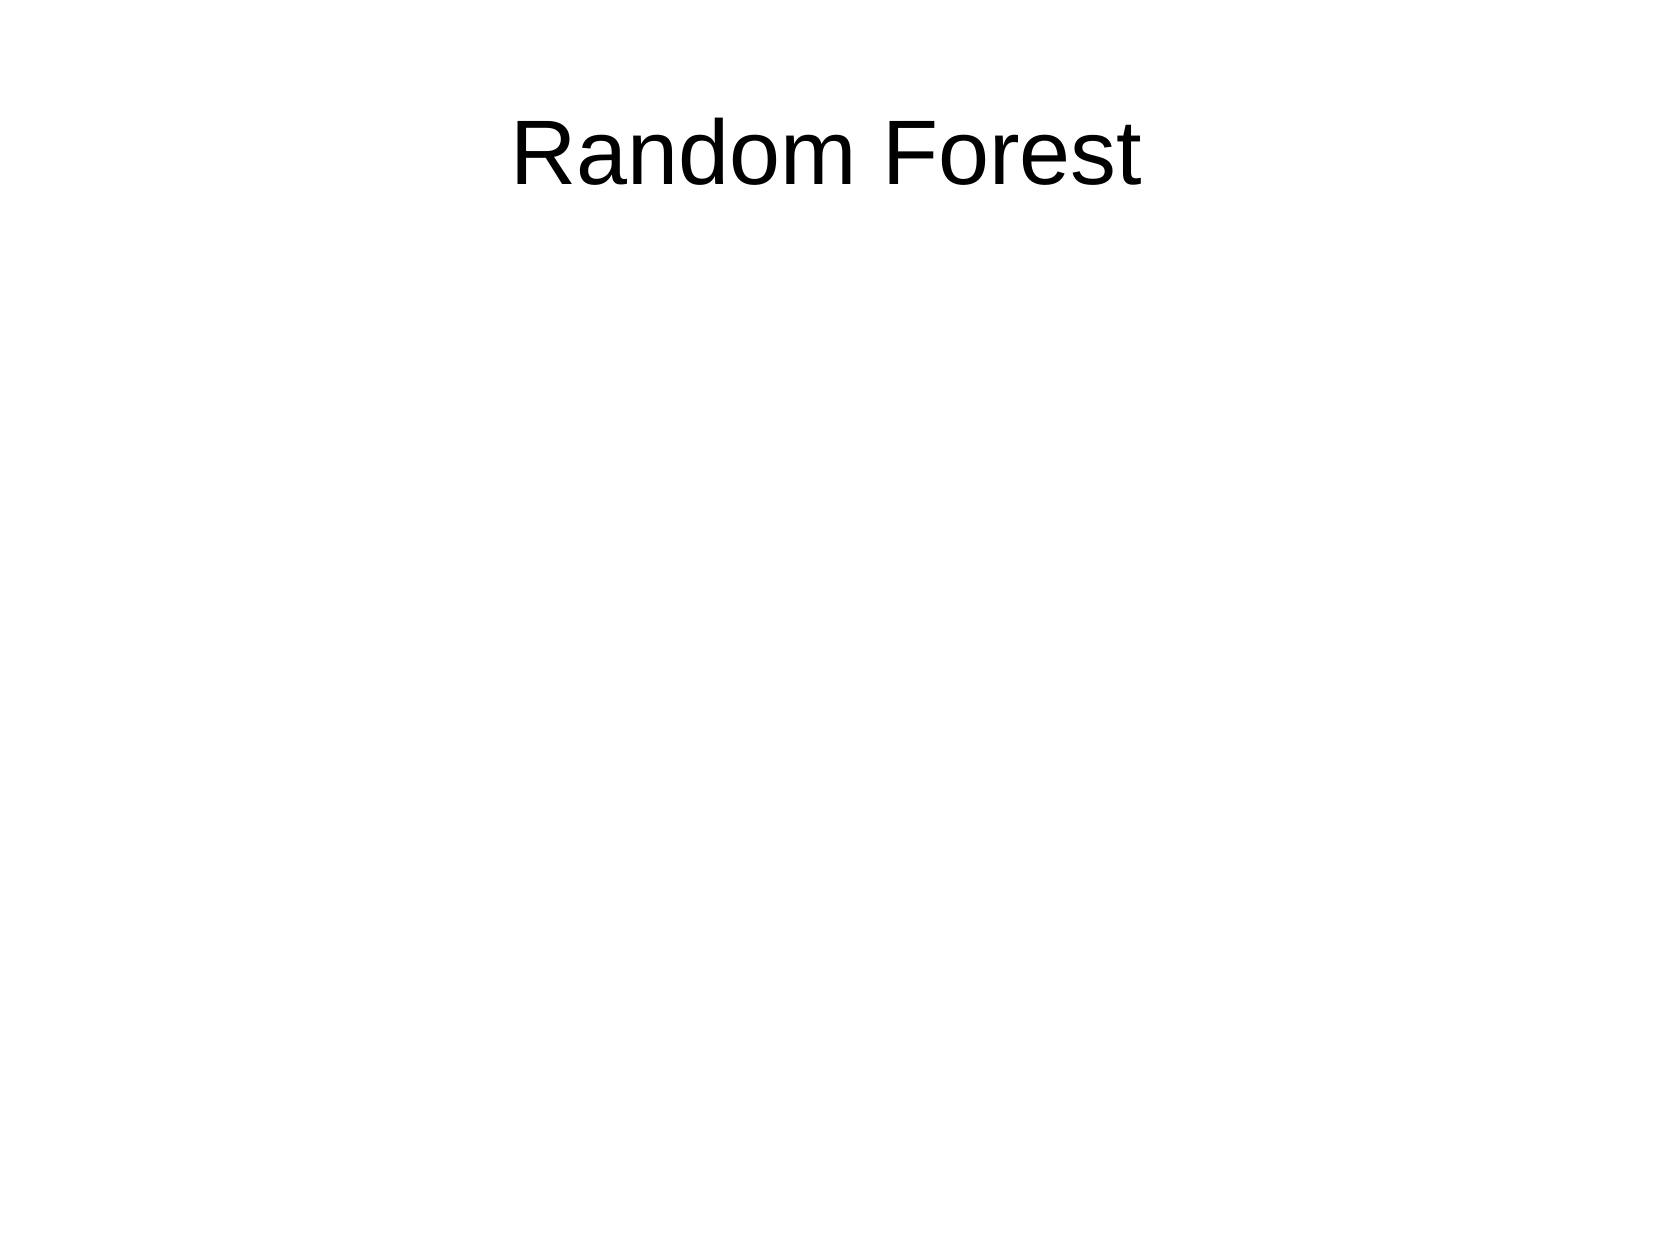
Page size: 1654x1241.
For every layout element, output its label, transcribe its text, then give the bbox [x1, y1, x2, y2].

title Random Forest [82, 49, 1571, 257]
